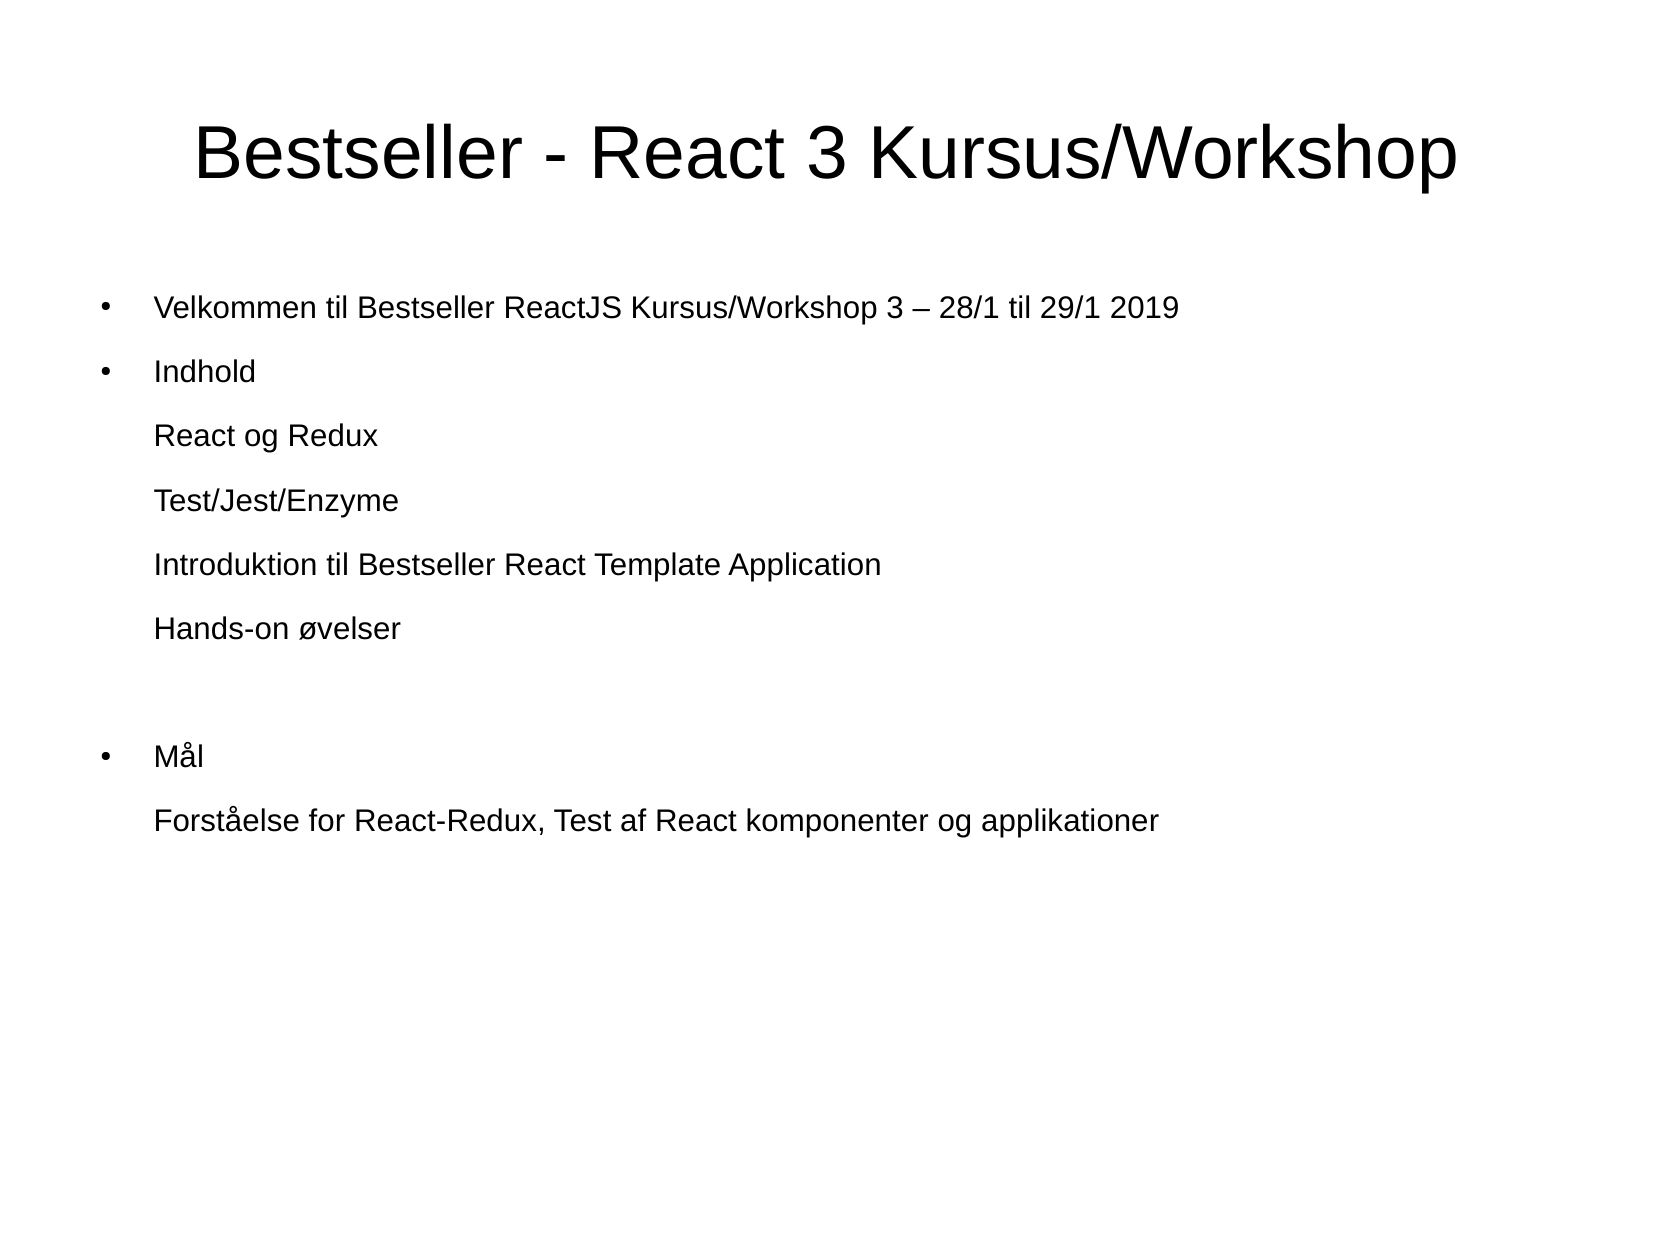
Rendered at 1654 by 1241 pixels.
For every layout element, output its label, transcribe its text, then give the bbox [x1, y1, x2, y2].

title Bestseller - React 3 Kursus/Workshop [82, 49, 1571, 257]
list Velkommen til Bestseller ReactJS Kursus/Workshop 3 – 28/1 til 29/1 2019 Indhold React og Redux Test/Jest/Enzyme Introduktion til Bestseller React Template Application Hands-on øvelser Mål Forståelse for React-Redux, Test af React komponenter og applikationer [82, 290, 1571, 1109]
